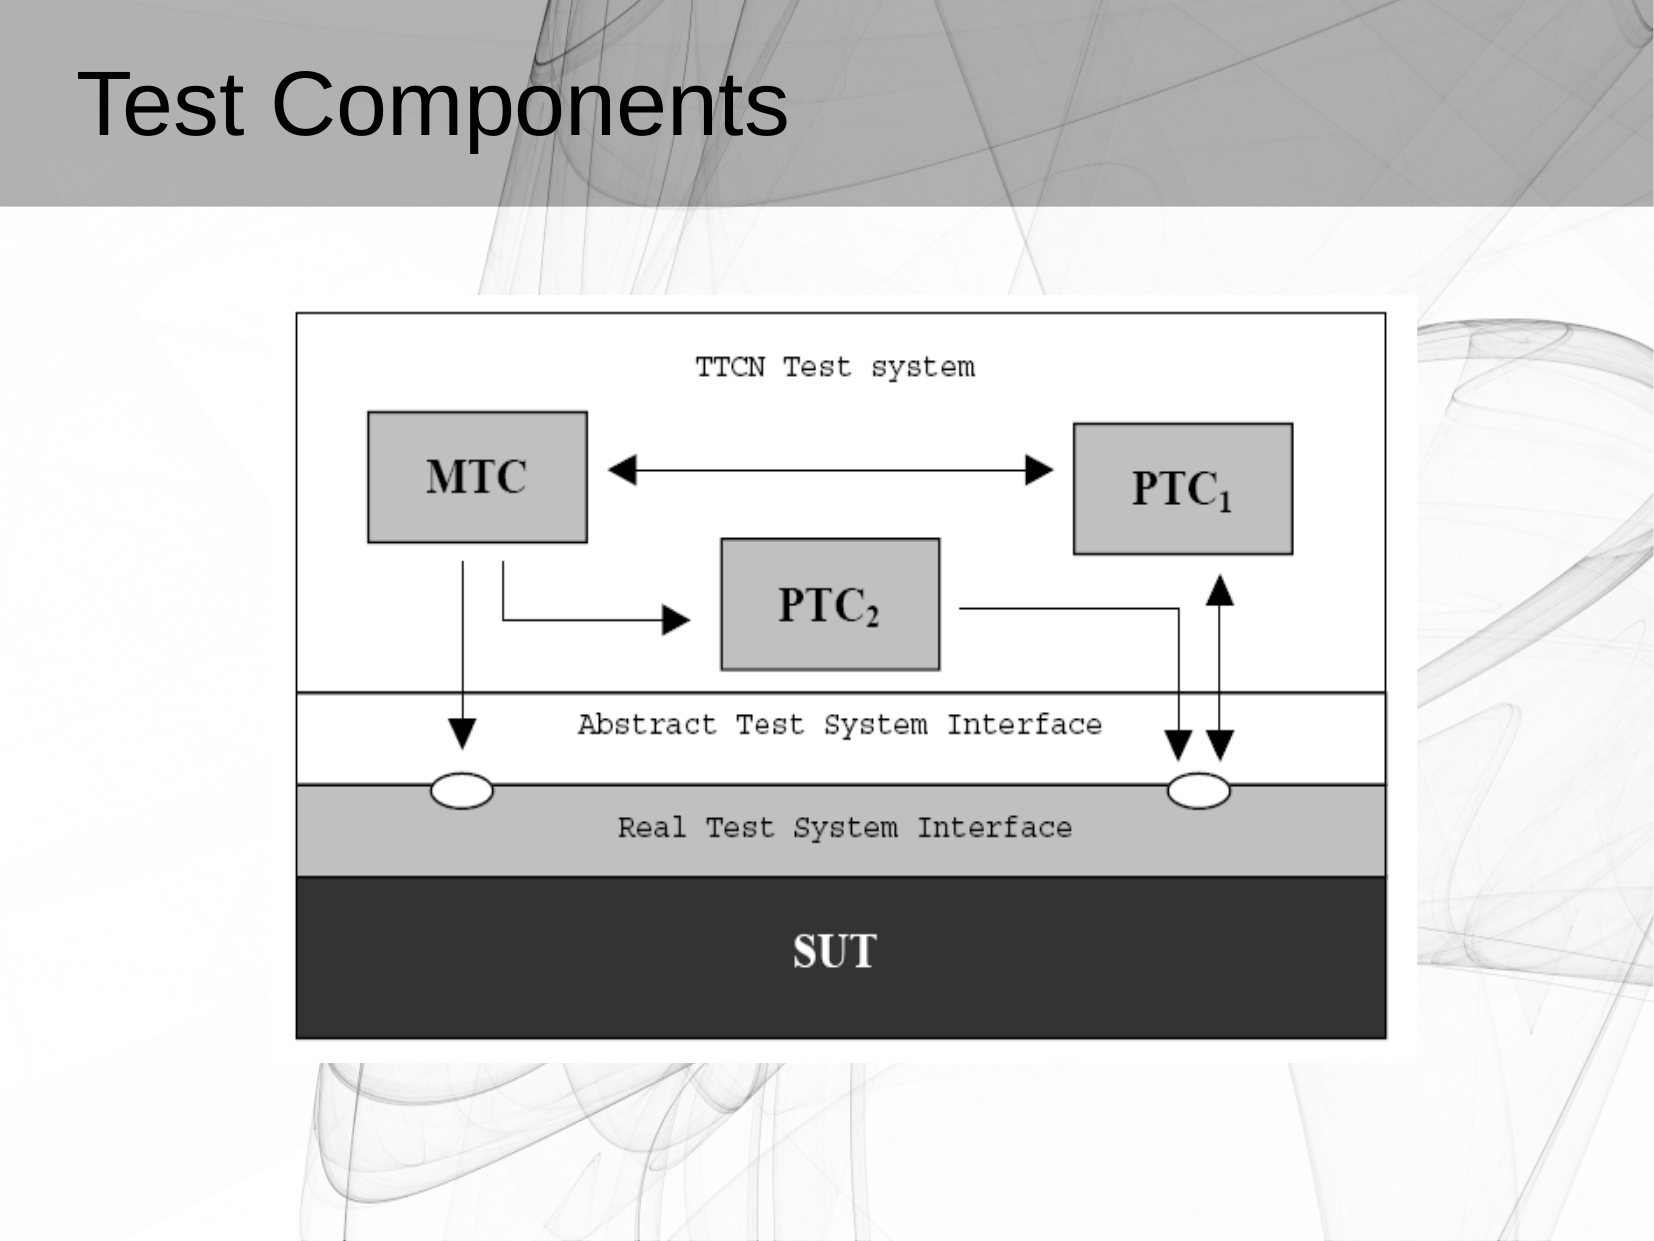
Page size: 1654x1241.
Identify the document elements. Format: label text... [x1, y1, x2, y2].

title Test Components [76, 7, 1565, 200]
picture [268, 295, 1418, 1063]
